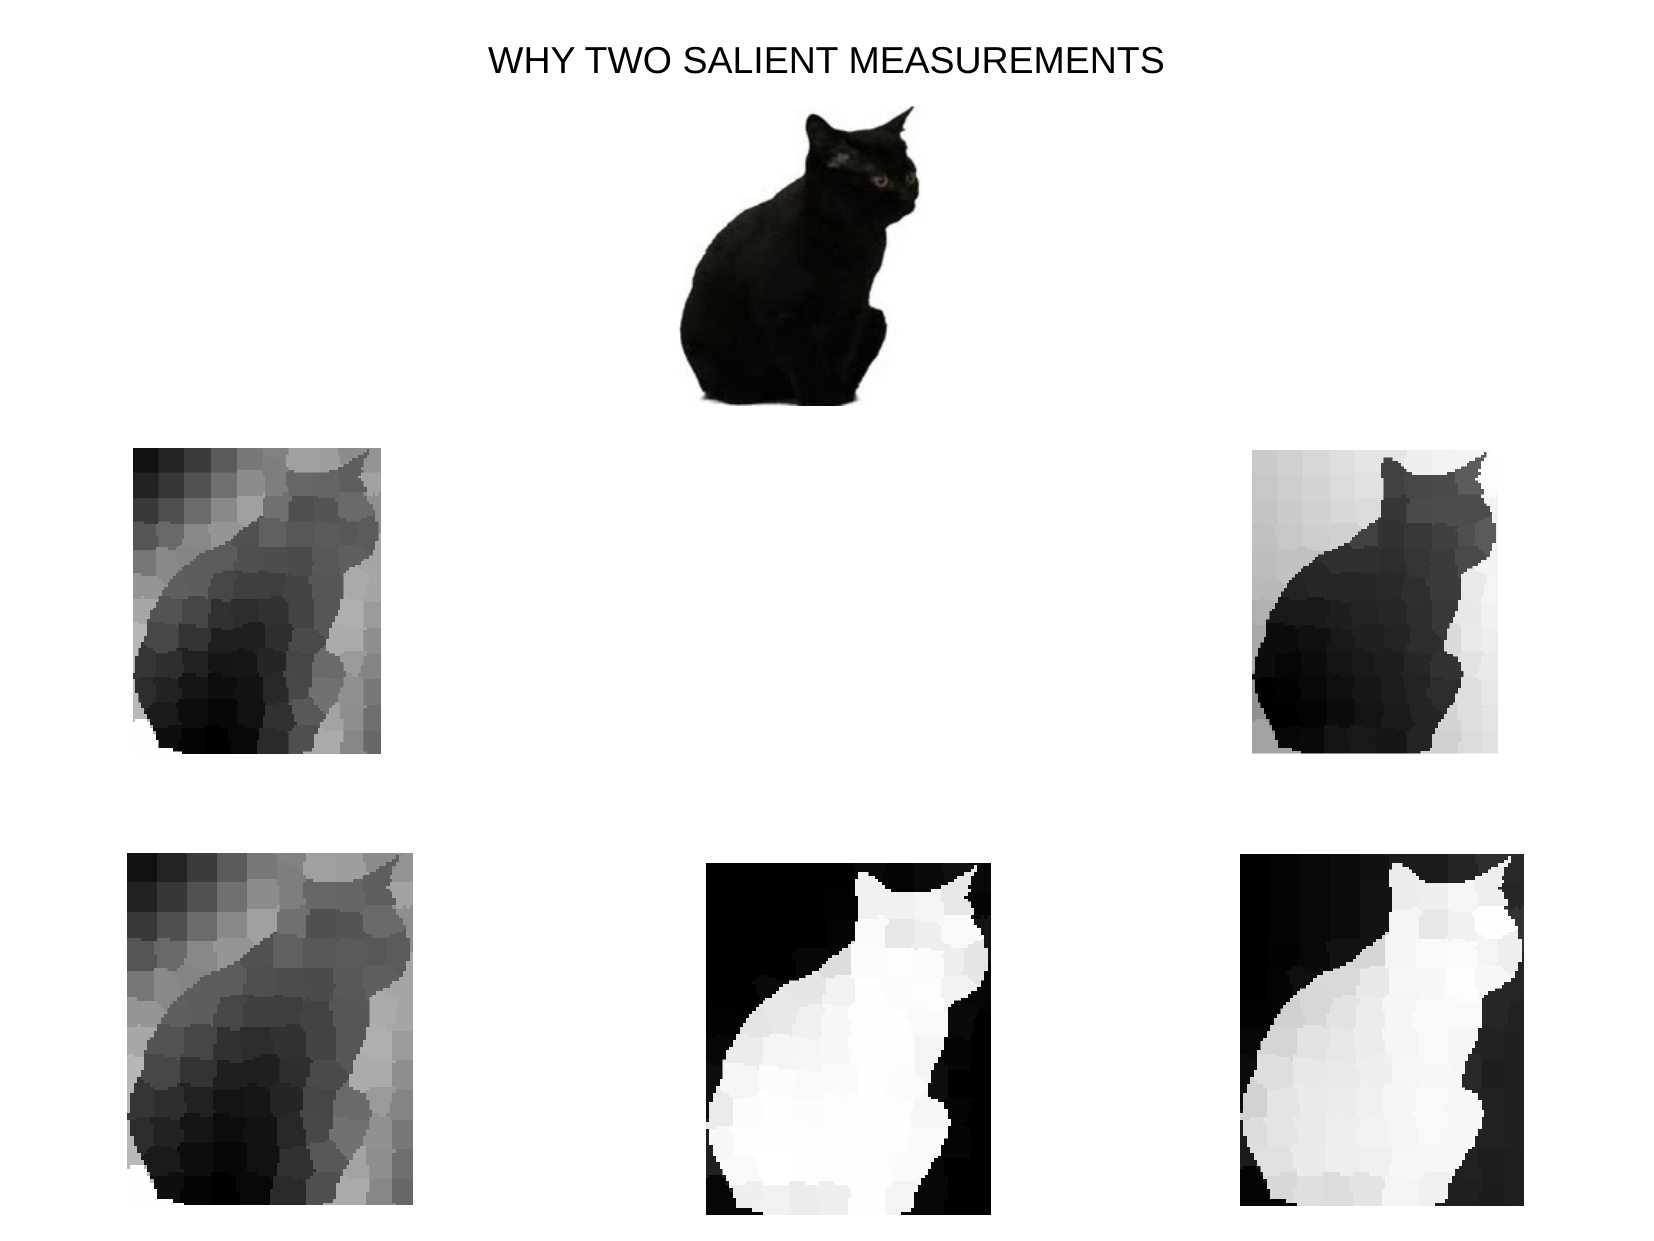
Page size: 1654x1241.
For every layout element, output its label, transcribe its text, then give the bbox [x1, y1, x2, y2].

picture [679, 106, 922, 406]
title WHY TWO SALIENT MEASUREMENTS [82, 25, 1571, 95]
picture [129, 448, 383, 756]
picture [1251, 448, 1501, 754]
picture [123, 850, 414, 1205]
picture [702, 862, 993, 1217]
picture [1240, 850, 1524, 1208]
